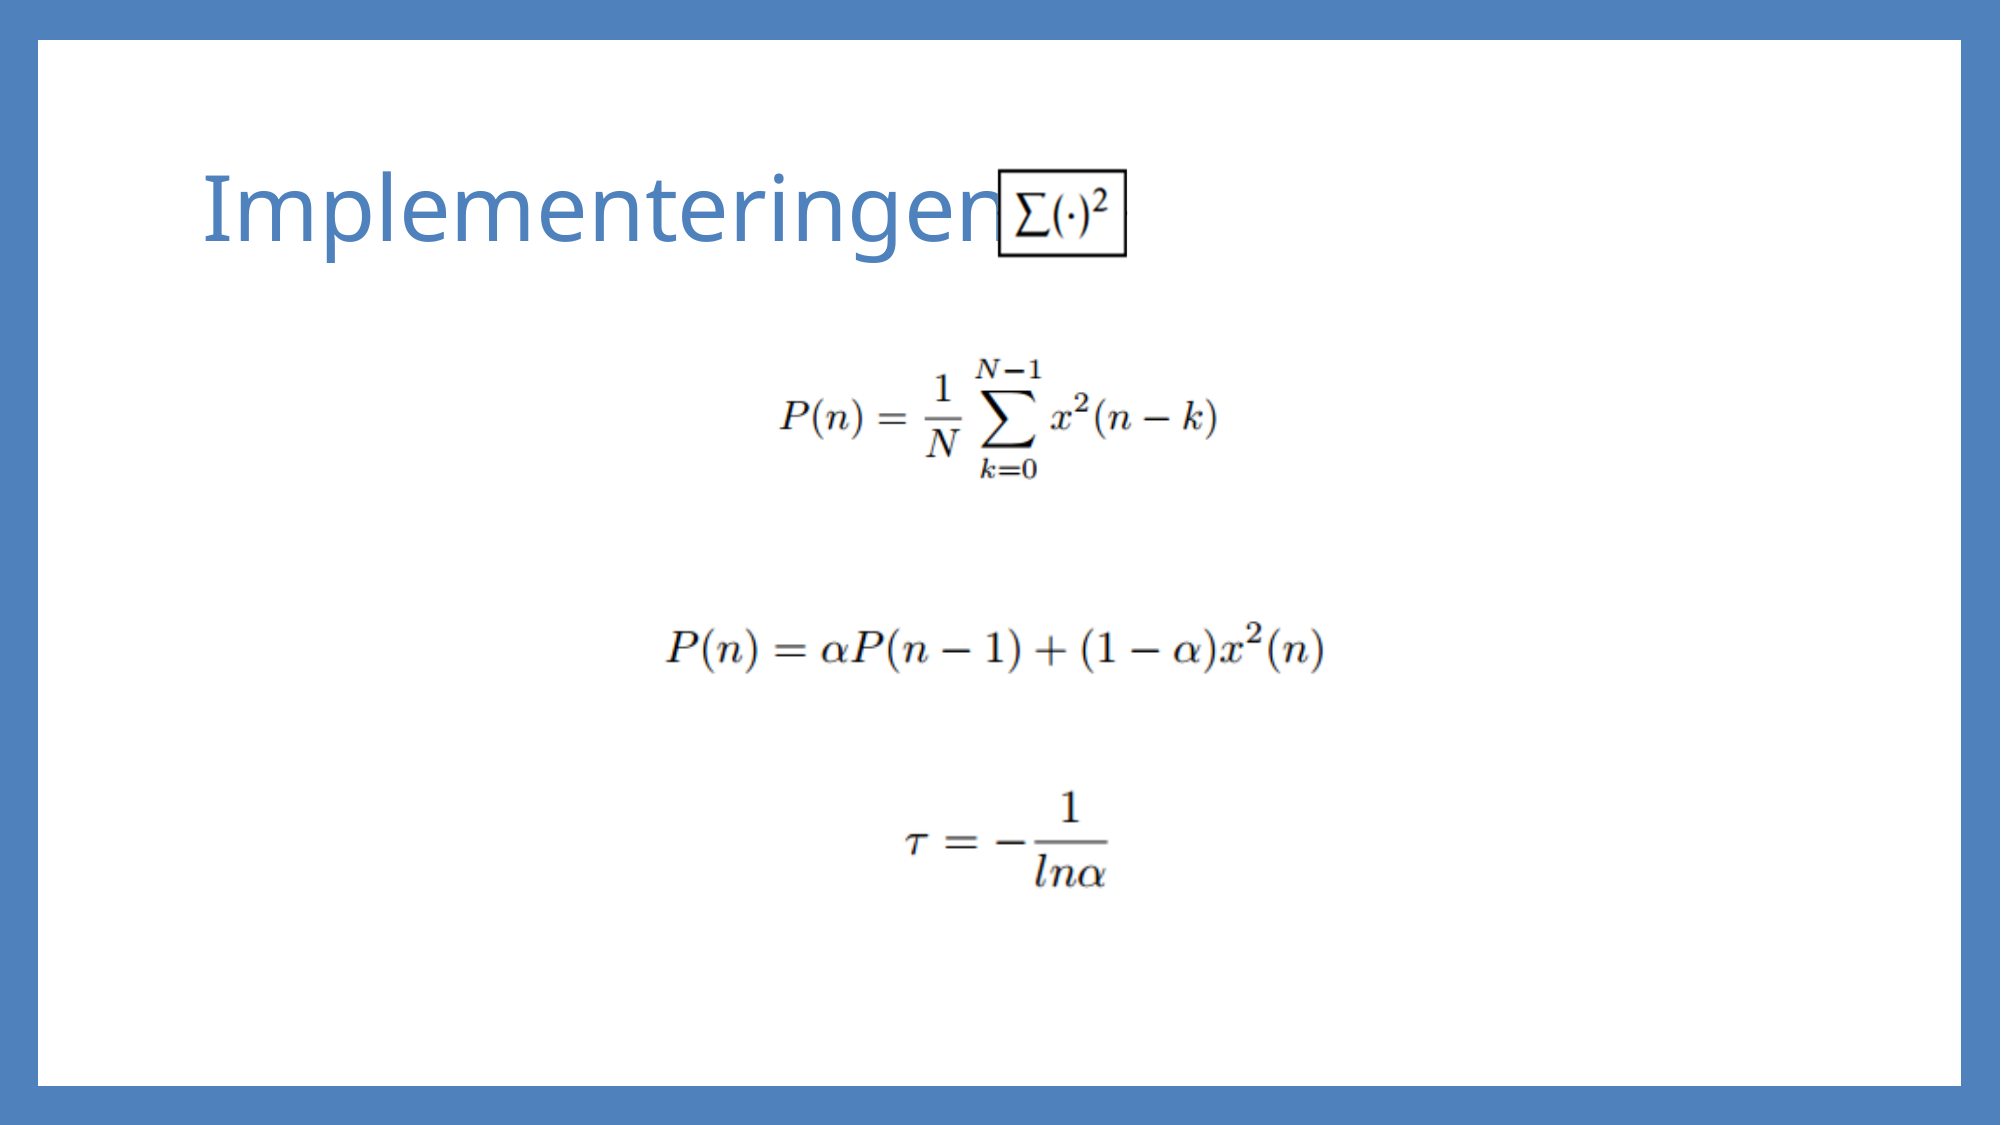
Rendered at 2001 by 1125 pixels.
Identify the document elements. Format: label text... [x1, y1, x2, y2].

picture [997, 155, 1128, 291]
picture [751, 323, 1244, 521]
title Implementeringen - [187, 99, 1808, 323]
picture [841, 771, 1154, 911]
picture [627, 588, 1368, 704]
